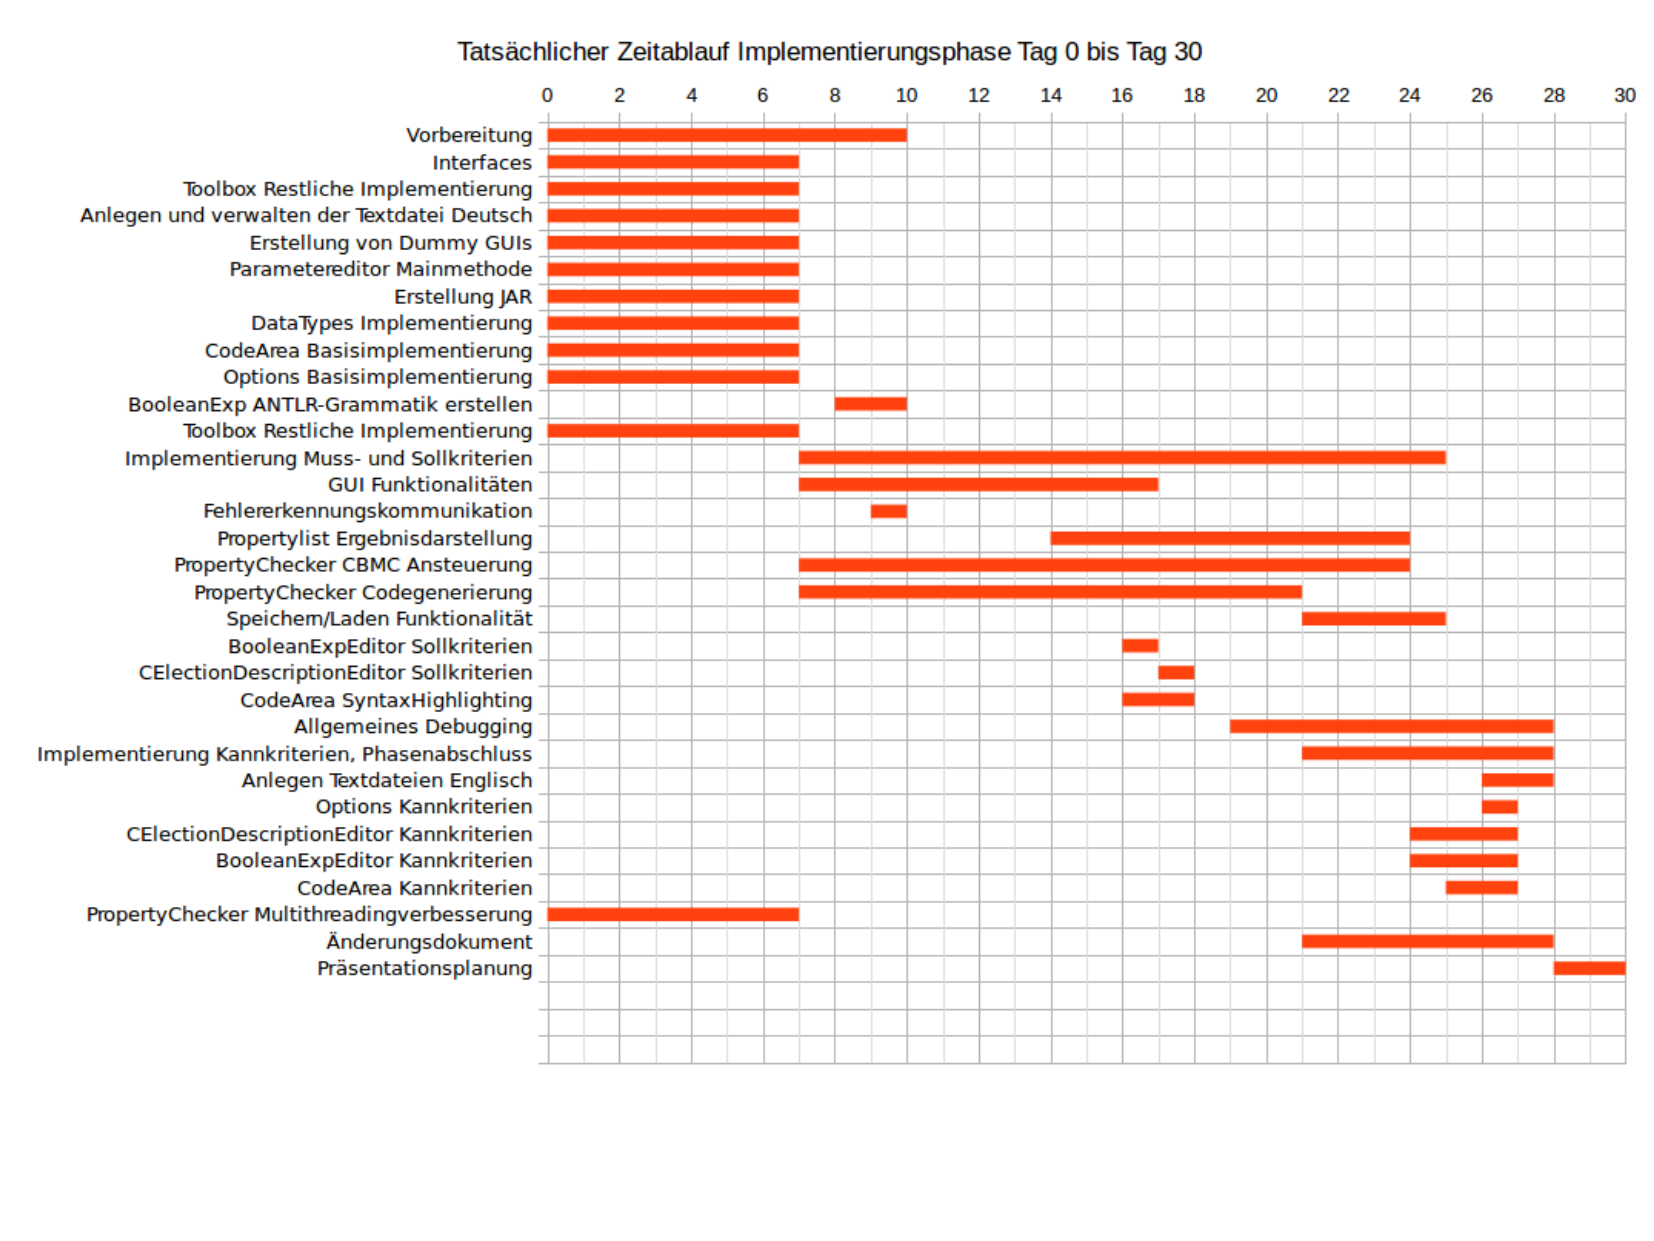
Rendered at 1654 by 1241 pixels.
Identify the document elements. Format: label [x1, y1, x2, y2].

picture [2, 0, 1654, 1097]
